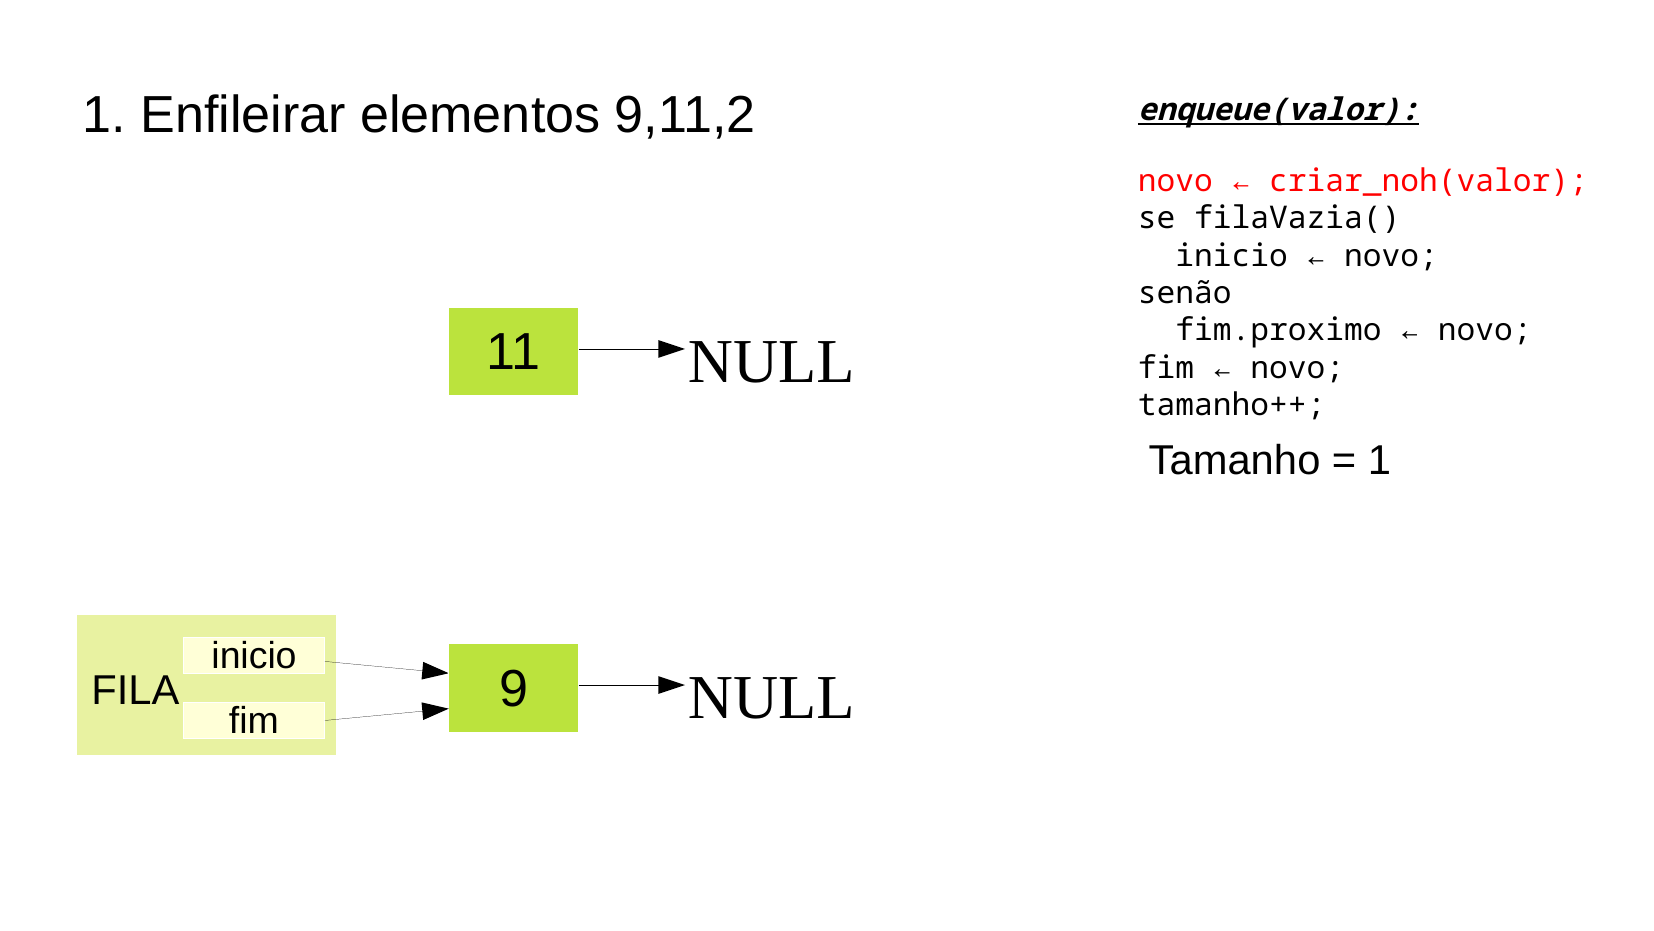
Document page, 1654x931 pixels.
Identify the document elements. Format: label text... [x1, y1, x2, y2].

text_box 9 [448, 643, 579, 733]
text_box enqueue(valor): novo ← criar_noh(valor); se filaVazia() inicio ← novo; senão fim.proximo ← novo; fim ← novo; tamanho++; [1123, 81, 1613, 430]
text_box Tamanho = 1 [1133, 430, 1418, 491]
text_box 11 [448, 307, 579, 396]
text_box inicio [183, 637, 325, 674]
text_box fim [183, 702, 325, 739]
text_box [76, 614, 337, 662]
title 1. Enfileirar elementos 9,11,2 [82, 37, 1571, 193]
text_box [76, 720, 337, 756]
text_box FILA [76, 659, 195, 721]
text_box [195, 662, 337, 720]
text_box NULL [673, 654, 875, 733]
text_box NULL [673, 318, 875, 397]
